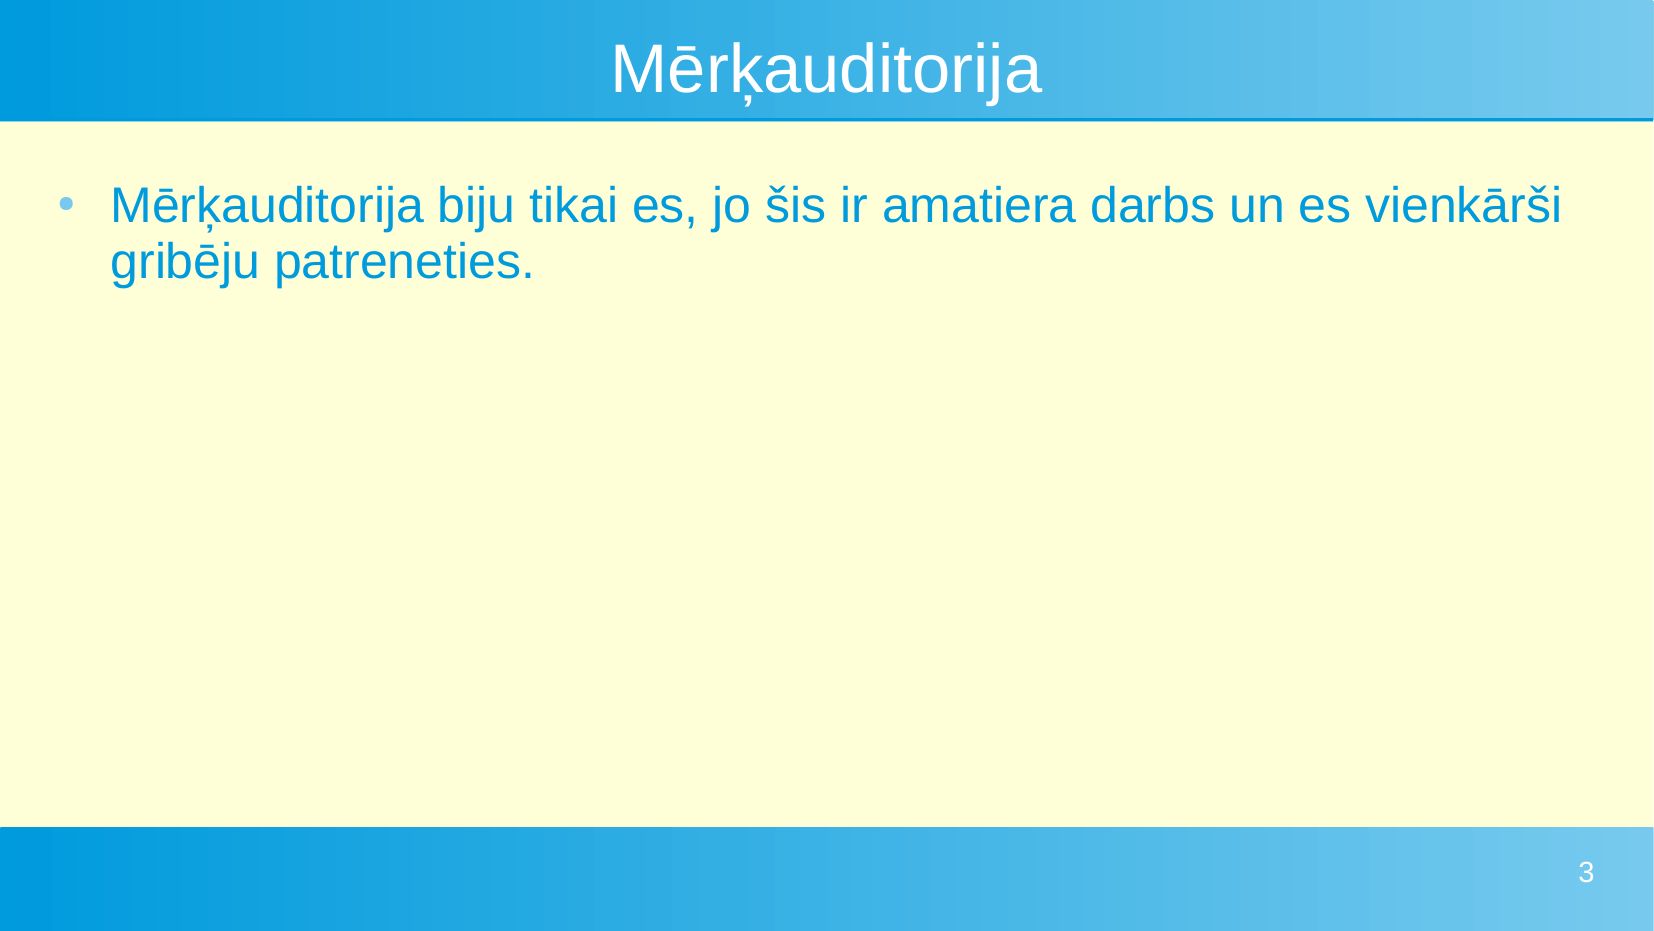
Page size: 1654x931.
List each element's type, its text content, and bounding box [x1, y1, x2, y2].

title Mērķauditorija [59, 29, 1595, 108]
list Mērķauditorija biju tikai es, jo šis ir amatiera darbs un es vienkārši gribēju patreneties. [39, 177, 1576, 768]
